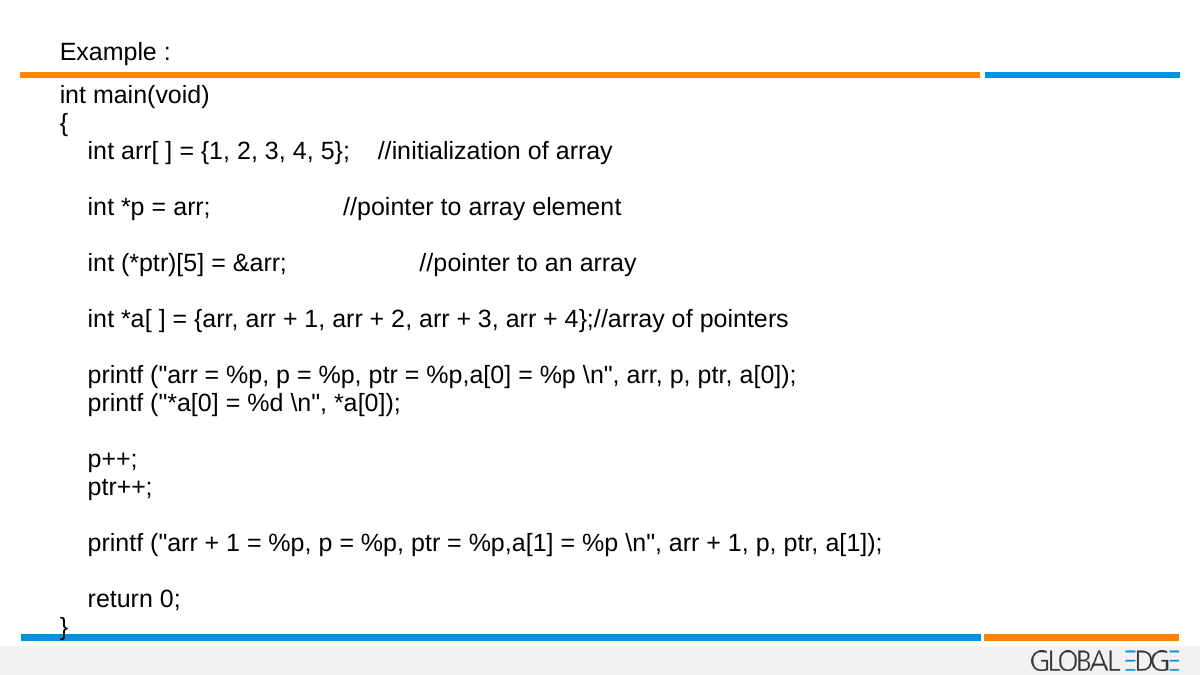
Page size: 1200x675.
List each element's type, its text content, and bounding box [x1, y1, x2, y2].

text_box Example : [45, 29, 661, 74]
picture [1031, 650, 1179, 671]
text_box int main(void) { int arr[ ] = {1, 2, 3, 4, 5}; //initialization of array int *p = arr; //pointer to array element int (*ptr)[5] = &arr; //pointer to an array int *a[ ] = {arr, arr + 1, arr + 2, arr + 3, arr + 4};//array of pointers printf ("arr = %p, p = %p, ptr = %p,a[0] = %p \n", arr, p, ptr, a[0]); printf ("*a[0] = %d \n", *a[0]); p++; ptr++; printf ("arr + 1 = %p, p = %p, ptr = %p,a[1] = %p \n", arr + 1, p, ptr, a[1]); return 0; } [45, 73, 1051, 653]
